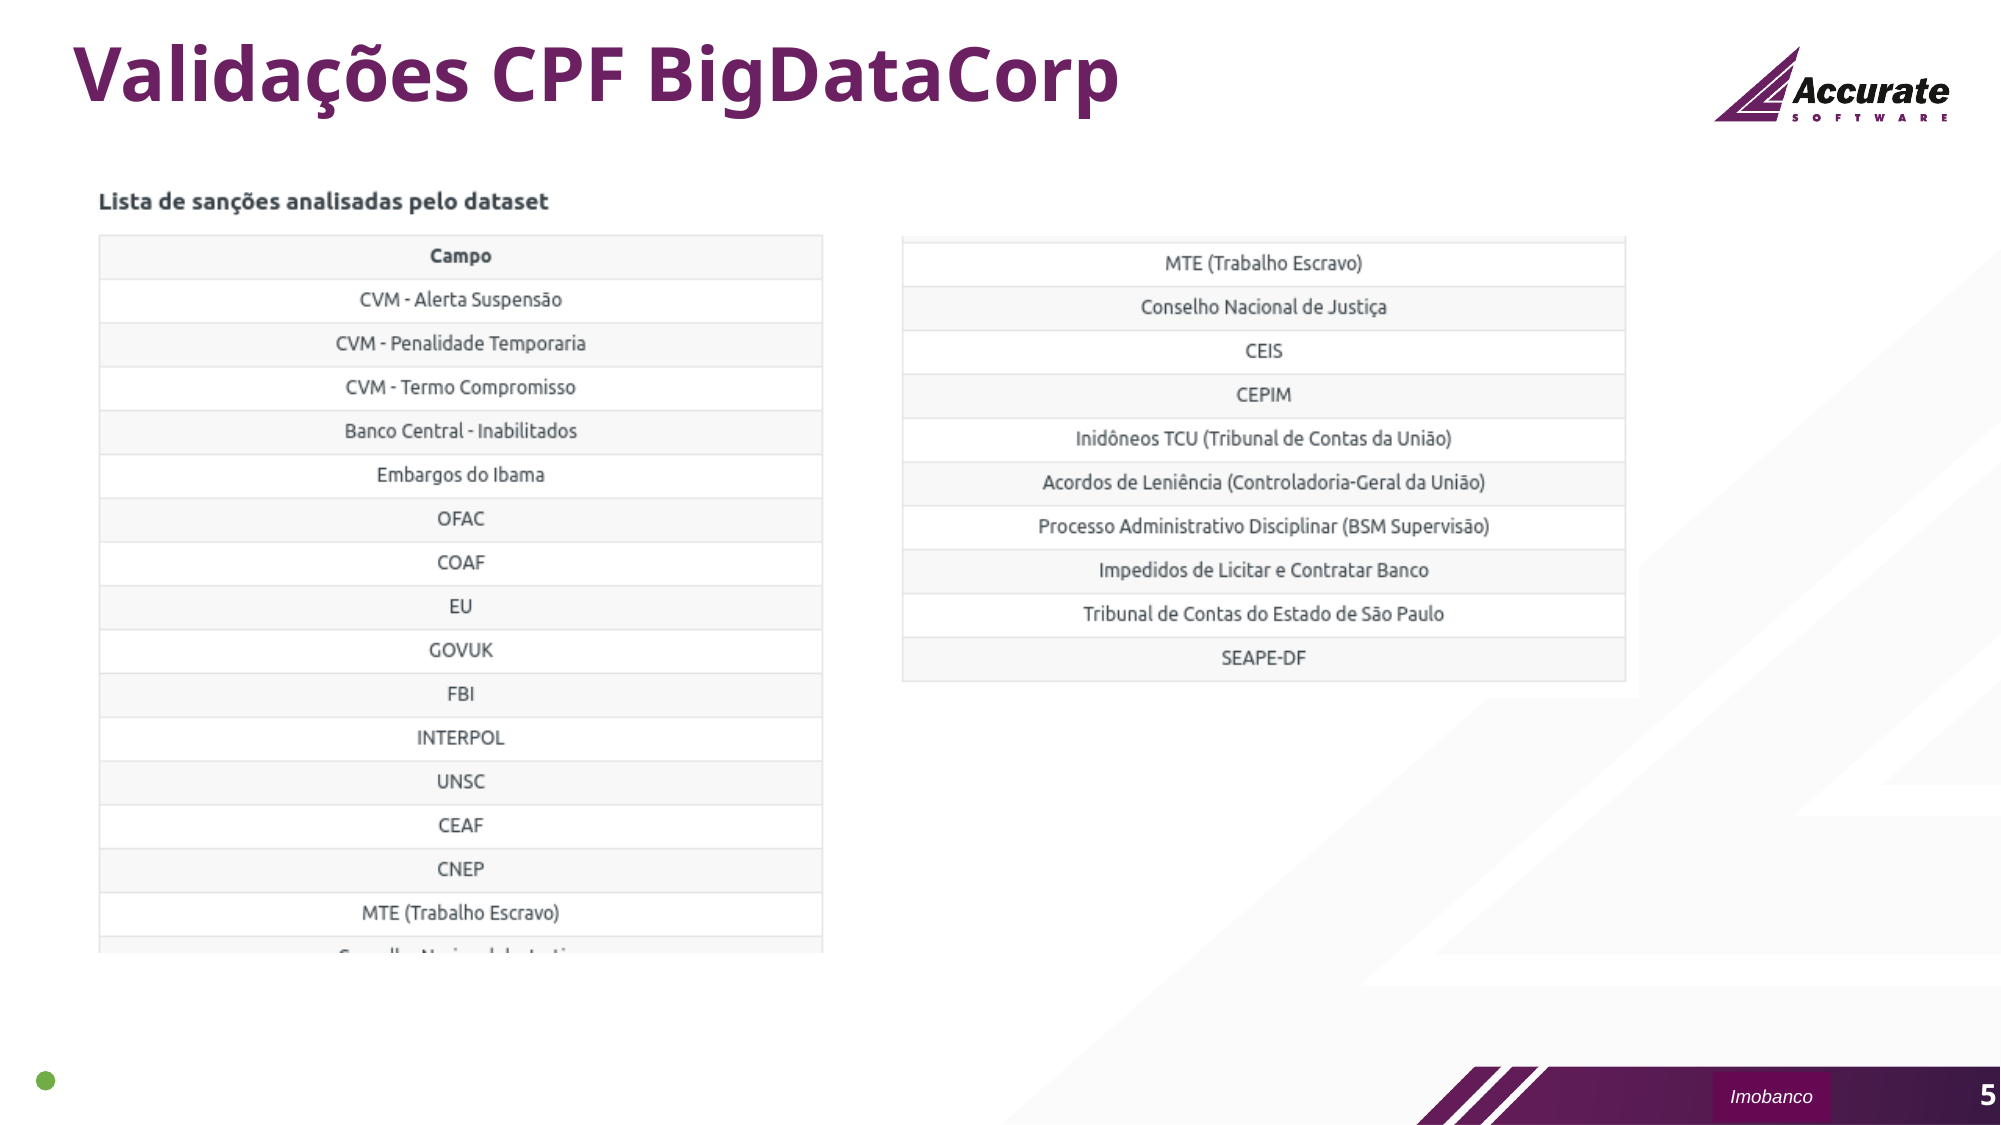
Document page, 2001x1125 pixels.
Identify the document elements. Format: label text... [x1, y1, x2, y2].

picture [0, 0, 2000, 1125]
text_box Validações CPF BigDataCorp [59, 19, 1684, 125]
text_box Imobanco [1712, 1071, 1831, 1123]
